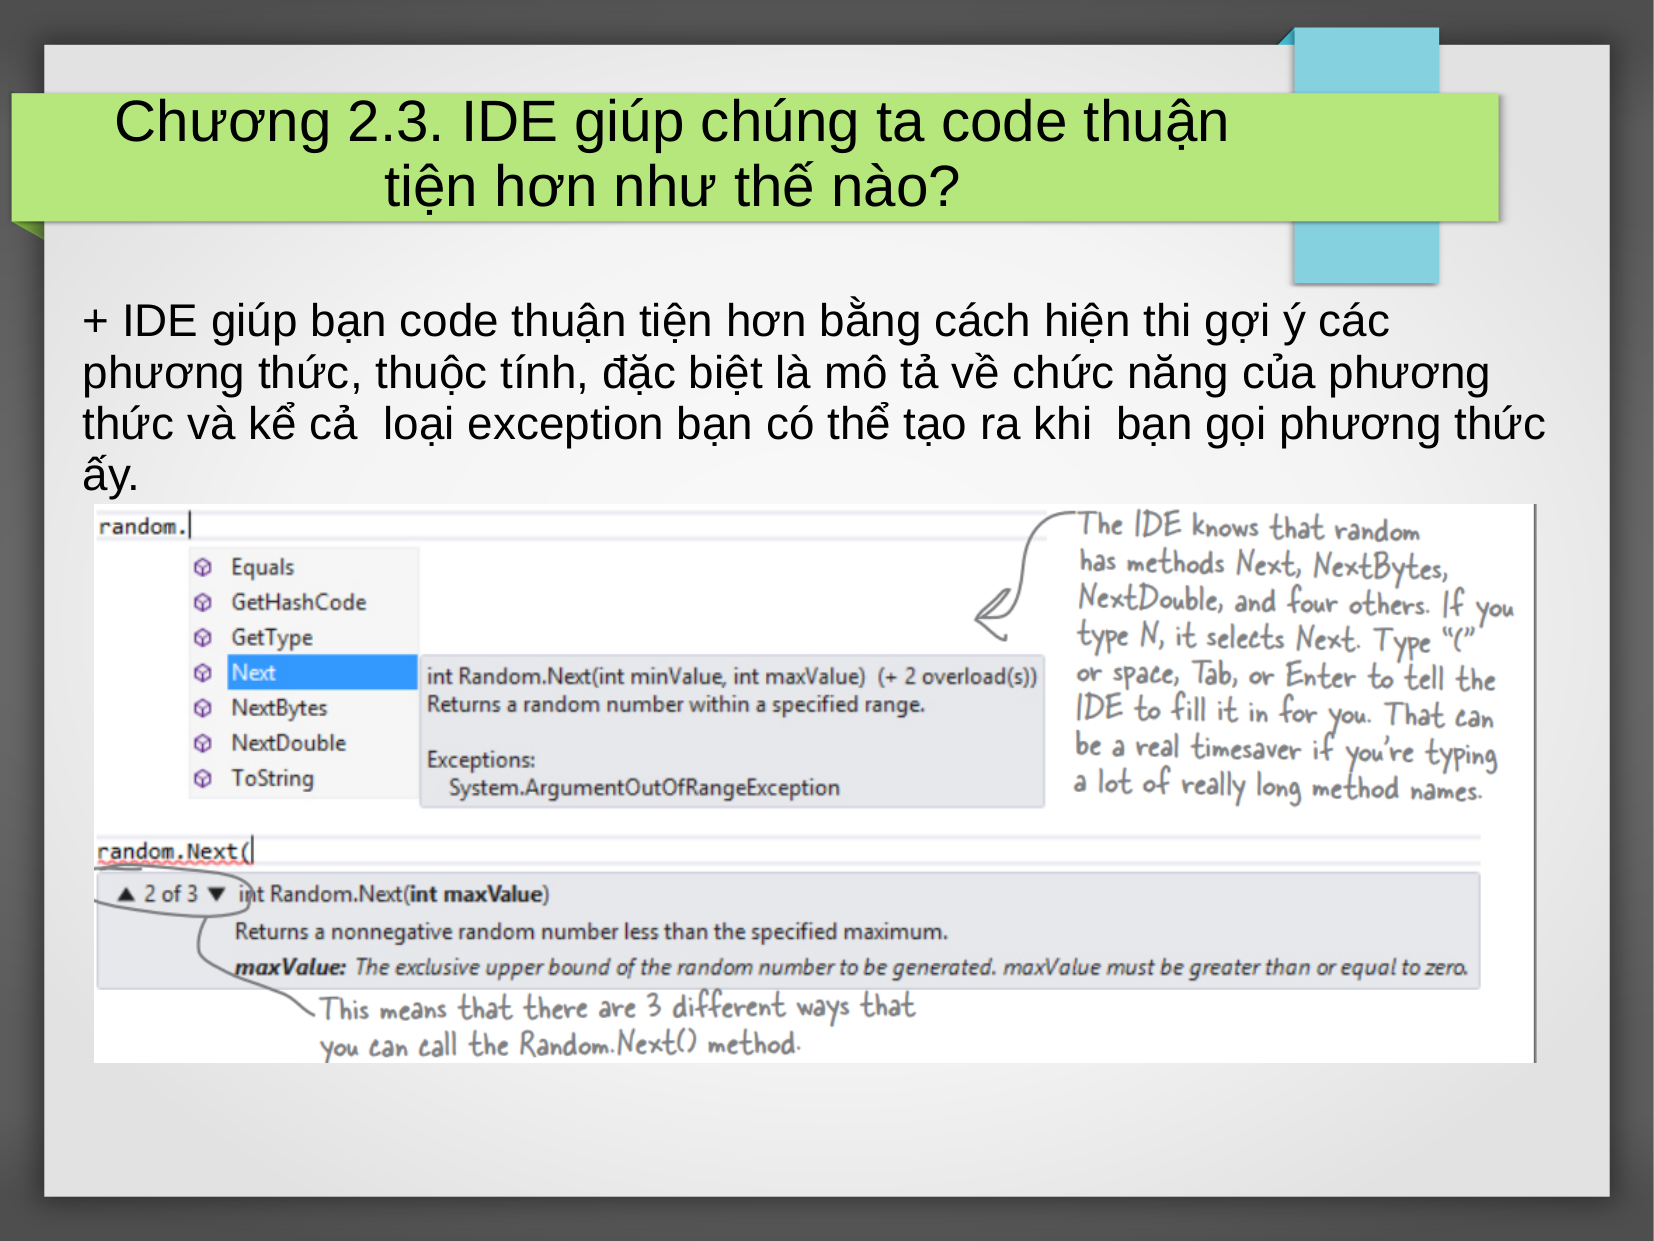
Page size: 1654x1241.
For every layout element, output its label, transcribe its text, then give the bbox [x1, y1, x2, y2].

picture [0, 0, 1654, 1241]
title Chương 2.3. IDE giúp chúng ta code thuận tiện hơn như thế nào? [82, 88, 1264, 219]
subtitle + IDE giúp bạn code thuận tiện hơn bằng cách hiện thi gợi ý các phương thức, thuộc tính, đặc biệt là mô tả về chức năng của phương thức và kể cả loại exception bạn có thể tạo ra khi bạn gọi phương thức ấy. [82, 295, 1571, 1015]
